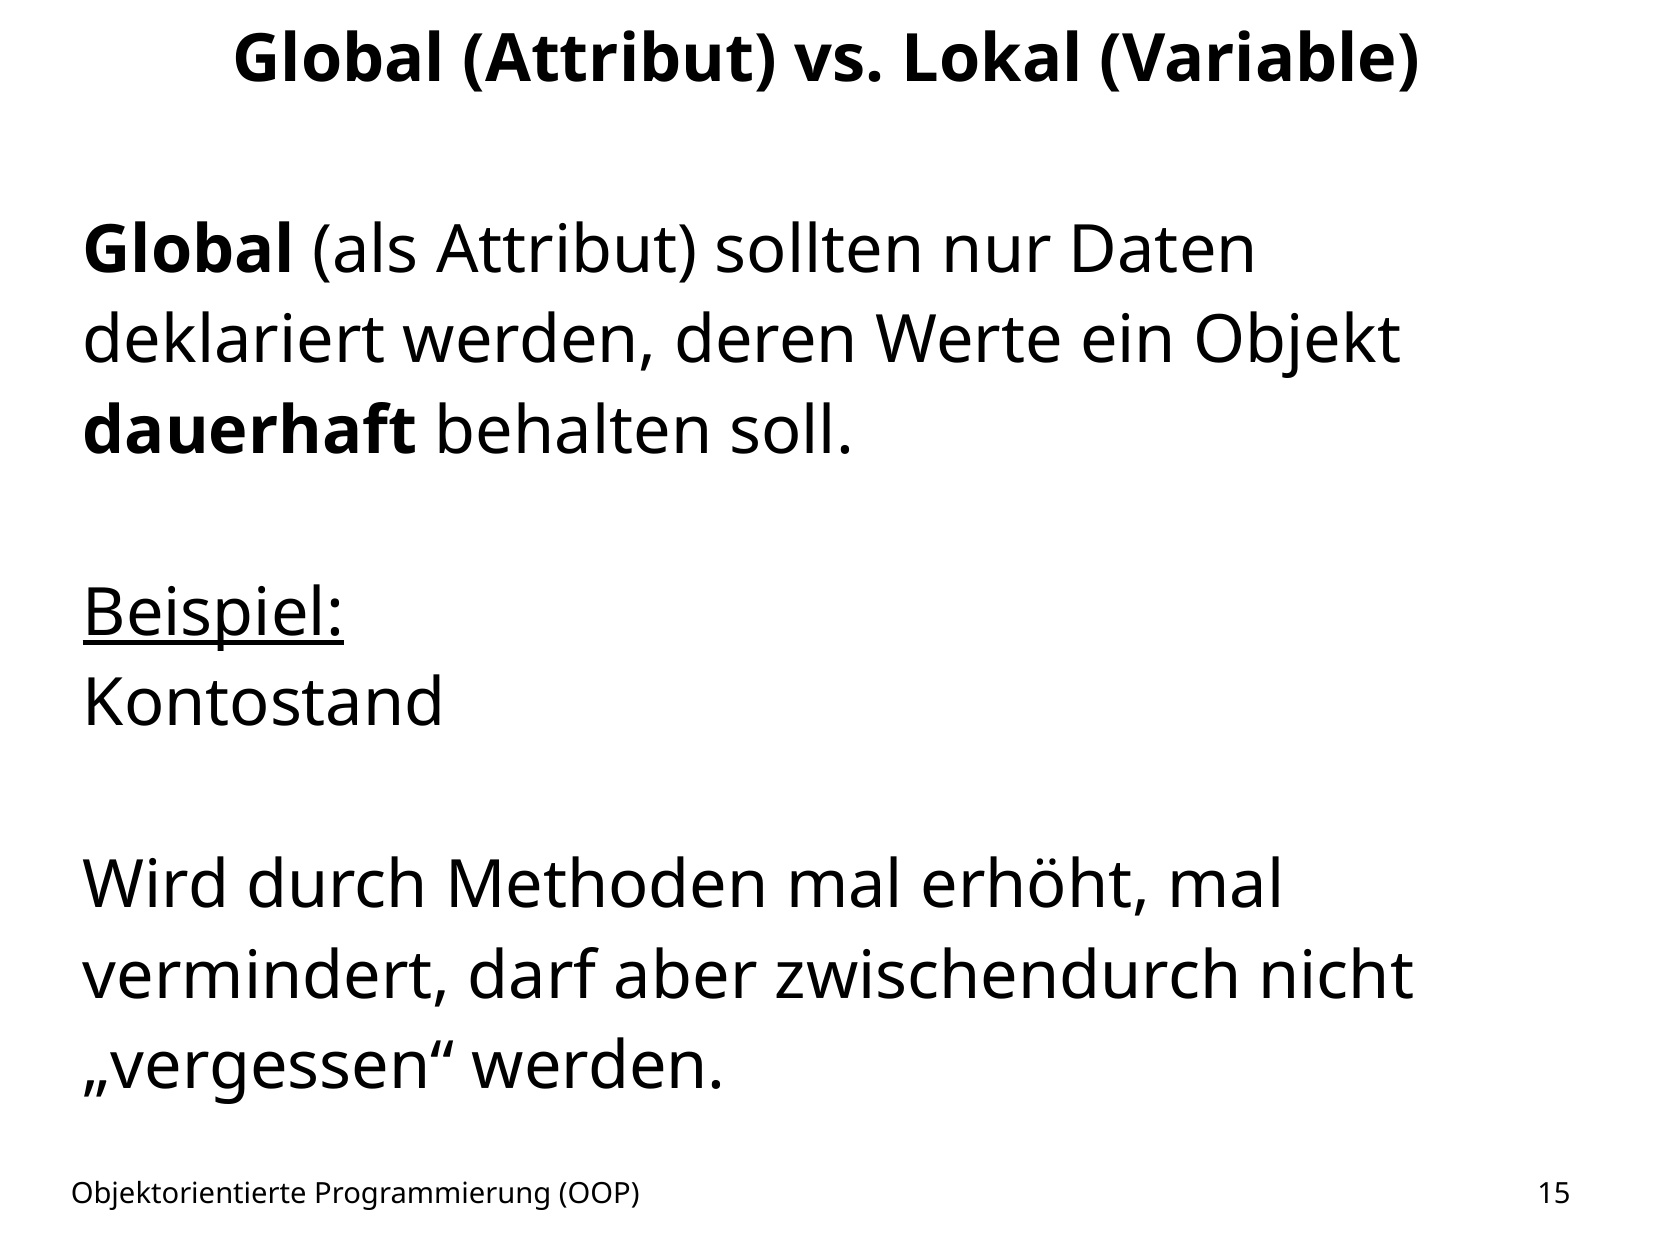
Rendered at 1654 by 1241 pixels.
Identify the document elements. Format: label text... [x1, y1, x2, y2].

list Global (als Attribut) sollten nur Daten deklariert werden, deren Werte ein Objekt dauerhaft behalten soll. Beispiel: Kontostand Wird durch Methoden mal erhöht, mal vermindert, darf aber zwischendurch nicht „vergessen“ werden. [82, 200, 1571, 1146]
title Global (Attribut) vs. Lokal (Variable) [0, 5, 1654, 107]
